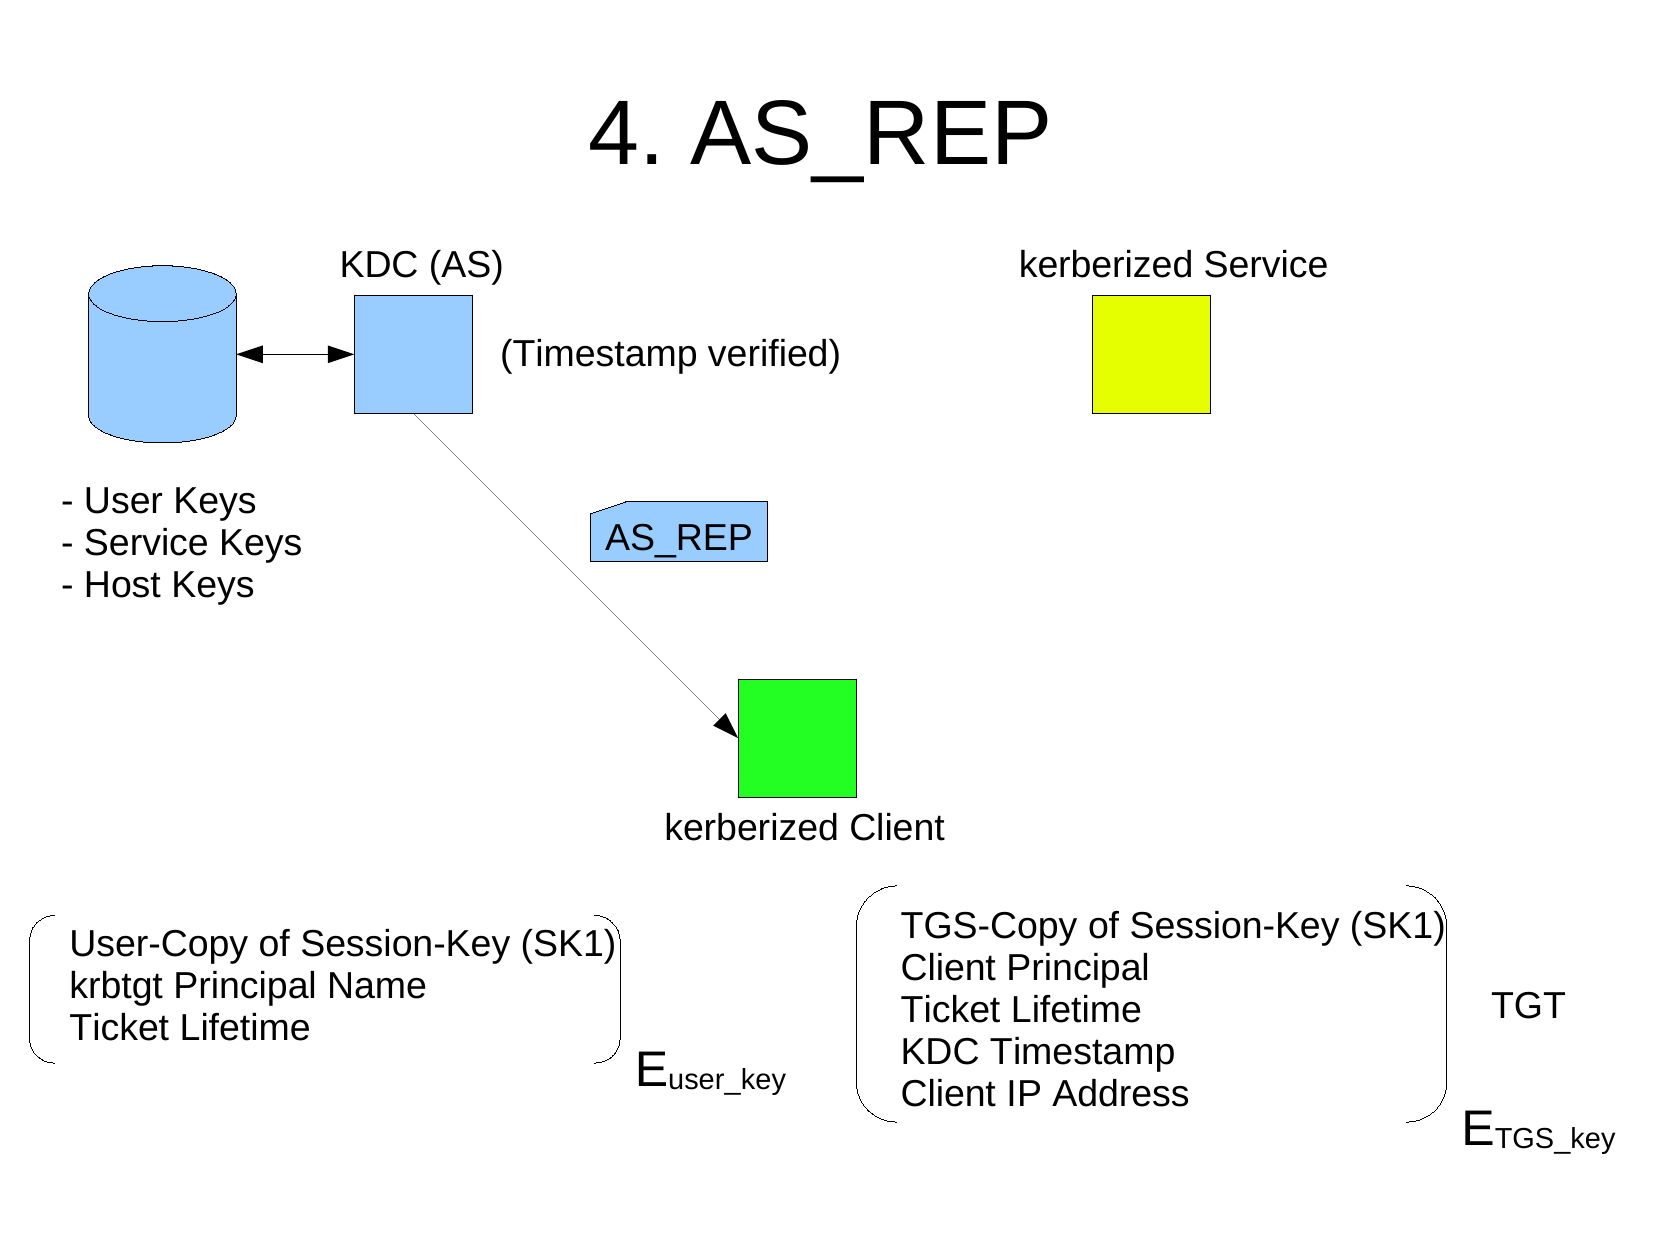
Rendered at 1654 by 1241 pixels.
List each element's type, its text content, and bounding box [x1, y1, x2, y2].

text_box AS_REP [590, 501, 768, 562]
text_box [88, 265, 237, 443]
text_box kerberized Client [649, 799, 1004, 857]
text_box KDC (AS) [324, 236, 516, 294]
text_box TGS-Copy of Session-Key (SK1) Client Principal Ticket Lifetime KDC Timestamp Client IP Address [885, 897, 1506, 1123]
text_box ETGS_key [1446, 1092, 1654, 1182]
text_box TGT [1476, 976, 1595, 1034]
text_box (Timestamp verified) [485, 324, 851, 382]
text_box kerberized Service [1003, 236, 1359, 294]
text_box [1092, 295, 1211, 414]
text_box - User Keys - Service Keys - Host Keys [46, 472, 314, 614]
text_box User-Copy of Session-Key (SK1) krbtgt Principal Name Ticket Lifetime [54, 915, 680, 1057]
title 4. AS_REP [76, 29, 1565, 237]
text_box [738, 679, 857, 798]
text_box [354, 295, 473, 414]
text_box Euser_key [620, 1033, 827, 1123]
